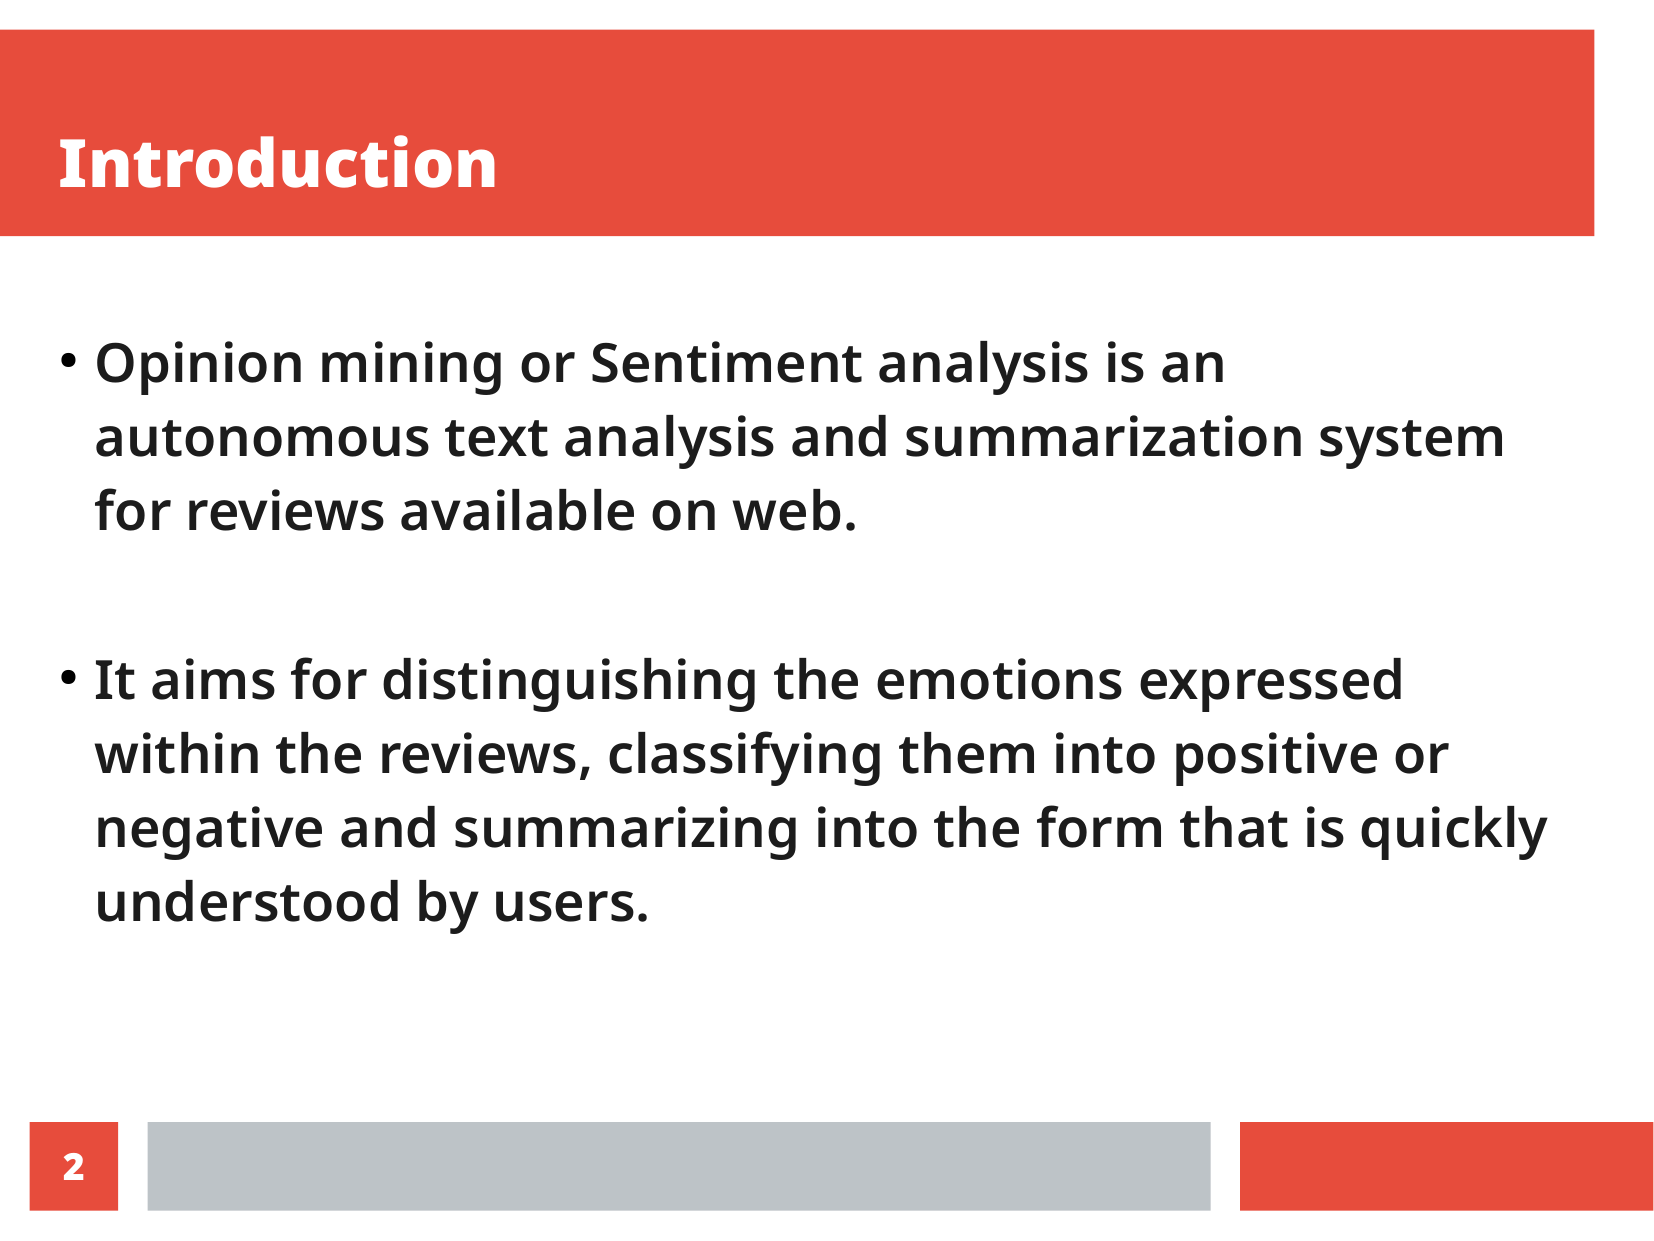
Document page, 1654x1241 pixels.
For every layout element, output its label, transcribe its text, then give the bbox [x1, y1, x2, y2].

list Opinion mining or Sentiment analysis is an autonomous text analysis and summarization system for reviews available on web. It aims for distinguishing the emotions expressed within the reviews, classifying them into positive or negative and summarizing into the form that is quickly understood by users. [59, 324, 1565, 1093]
title Introduction [59, 59, 1595, 207]
